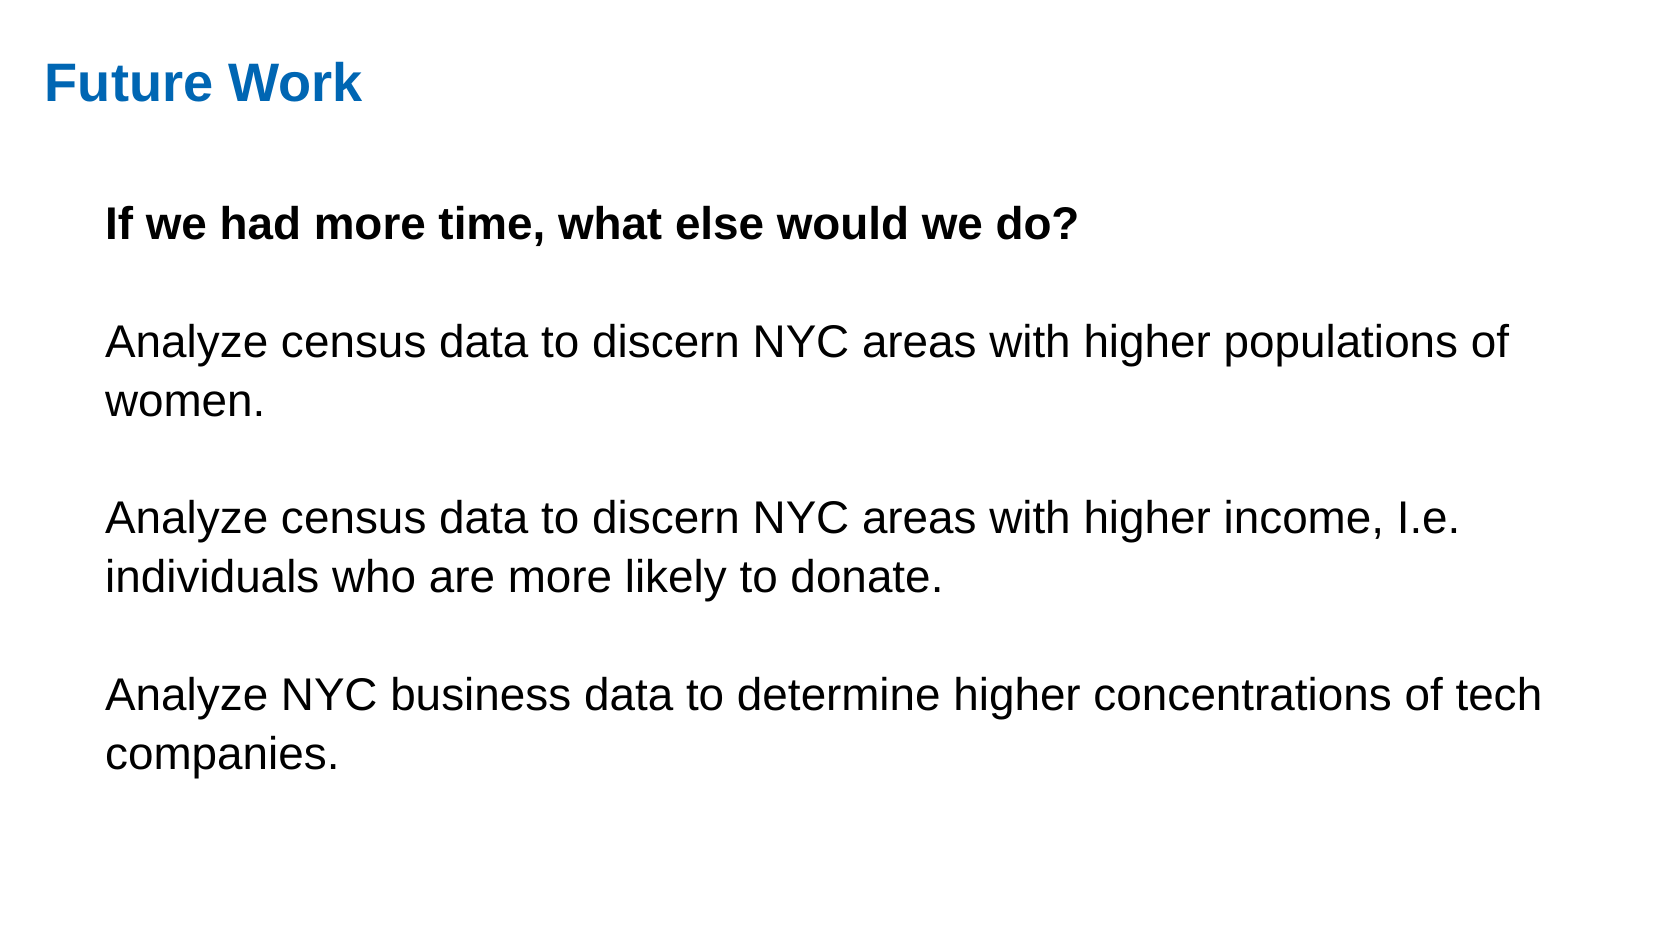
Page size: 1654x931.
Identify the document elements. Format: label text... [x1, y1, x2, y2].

text_box If we had more time, what else would we do? Analyze census data to discern NYC areas with higher populations of women. Analyze census data to discern NYC areas with higher income, I.e. individuals who are more likely to donate. Analyze NYC business data to determine higher concentrations of tech companies. [90, 182, 1576, 901]
text_box Future Work [30, 45, 466, 181]
